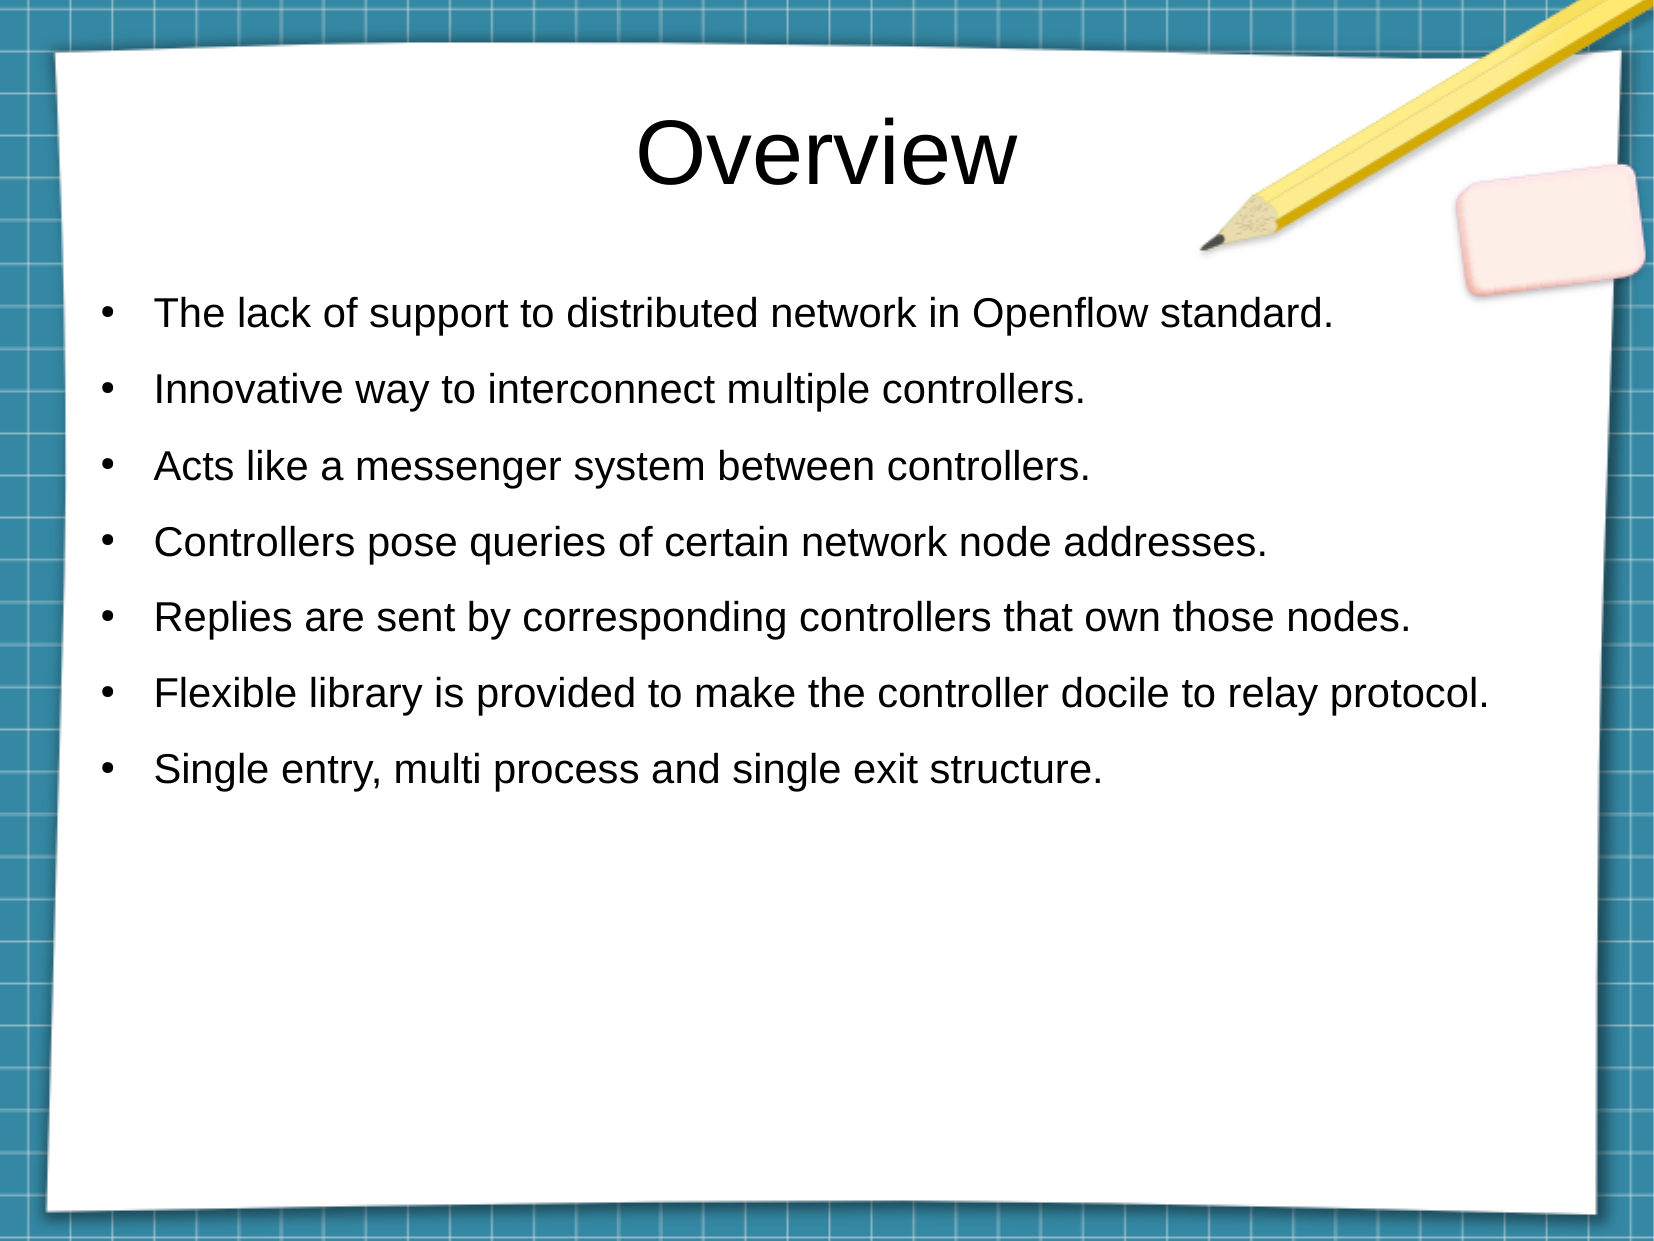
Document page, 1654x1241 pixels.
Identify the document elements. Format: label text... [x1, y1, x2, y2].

picture [0, 0, 1654, 1241]
title Overview [82, 49, 1571, 257]
list The lack of support to distributed network in Openflow standard. Innovative way to interconnect multiple controllers. Acts like a messenger system between controllers. Controllers pose queries of certain network node addresses. Replies are sent by corresponding controllers that own those nodes. Flexible library is provided to make the controller docile to relay protocol. Single entry, multi process and single exit structure. [82, 290, 1571, 1010]
